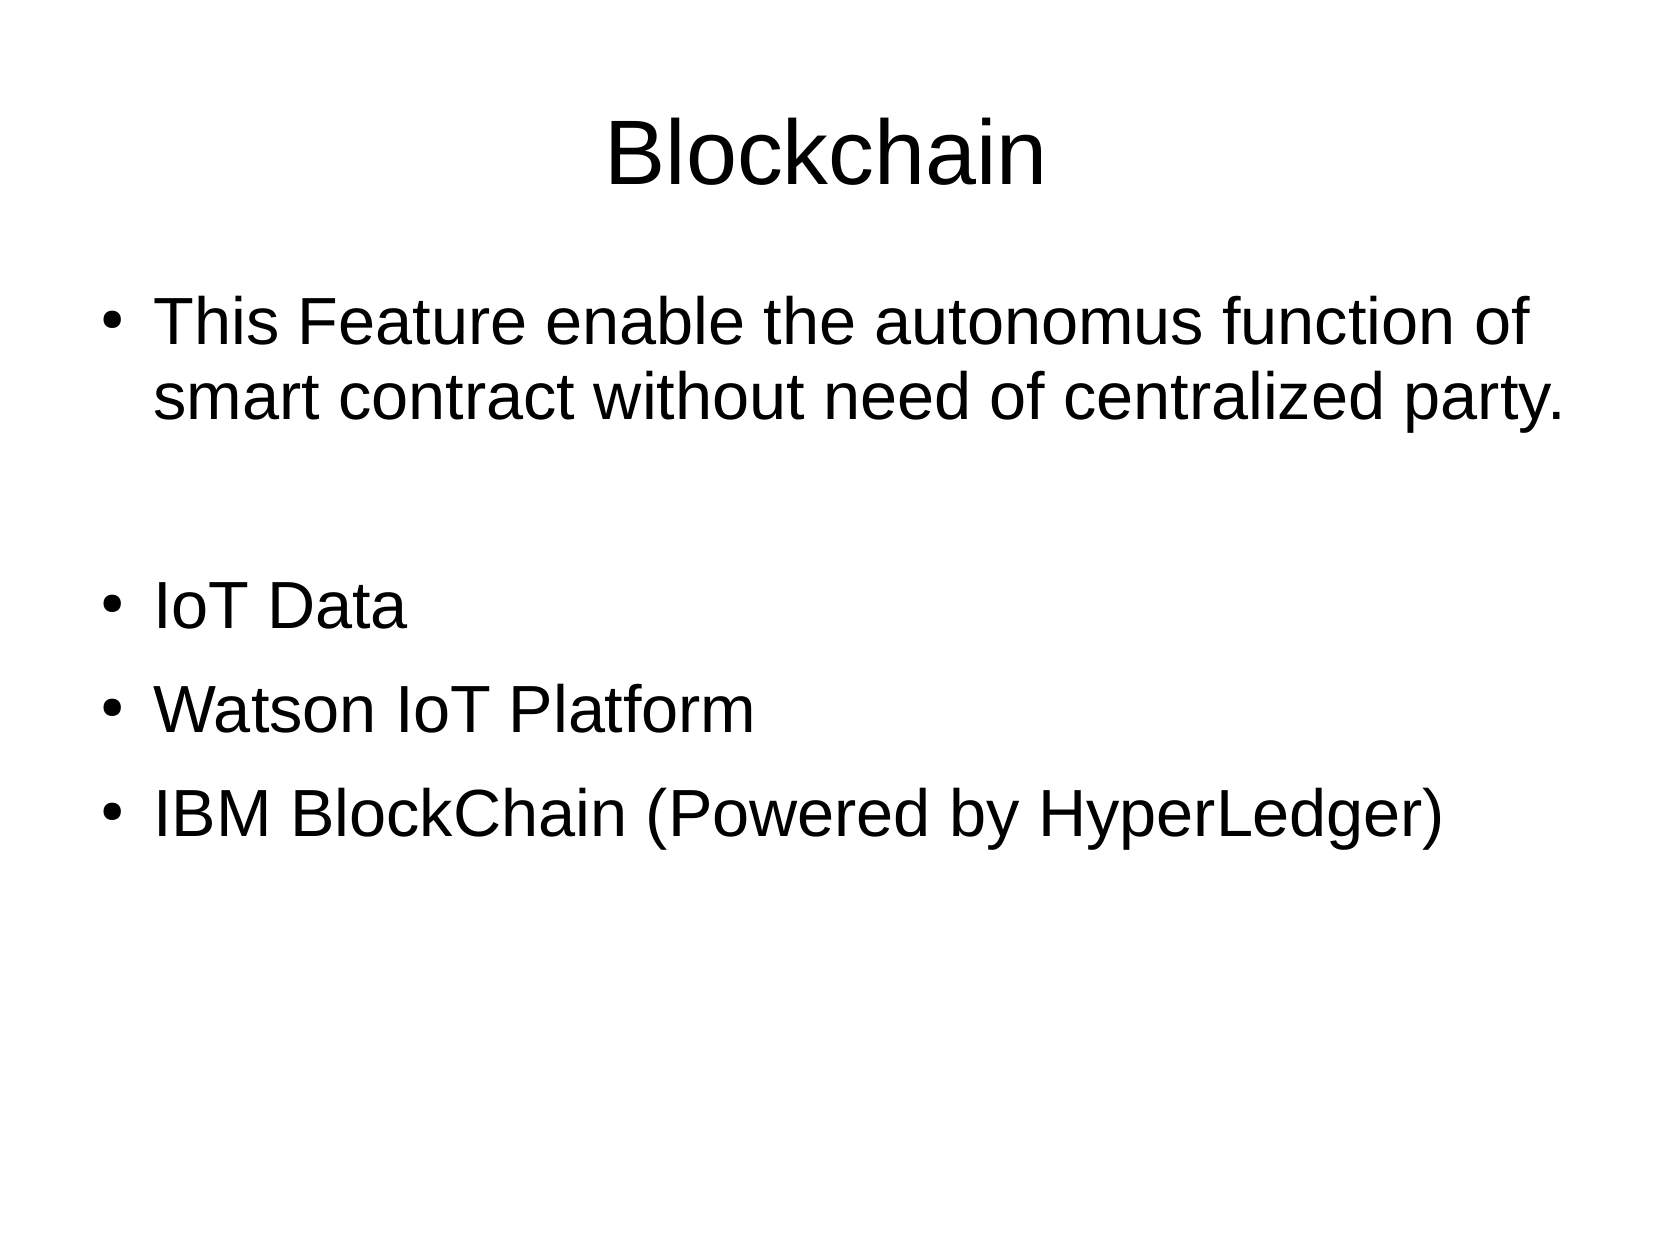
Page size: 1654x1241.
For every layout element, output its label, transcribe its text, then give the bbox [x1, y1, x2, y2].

title Blockchain [82, 49, 1571, 257]
list This Feature enable the autonomus function of smart contract without need of centralized party. IoT Data Watson IoT Platform IBM BlockChain (Powered by HyperLedger) [82, 284, 1571, 1004]
